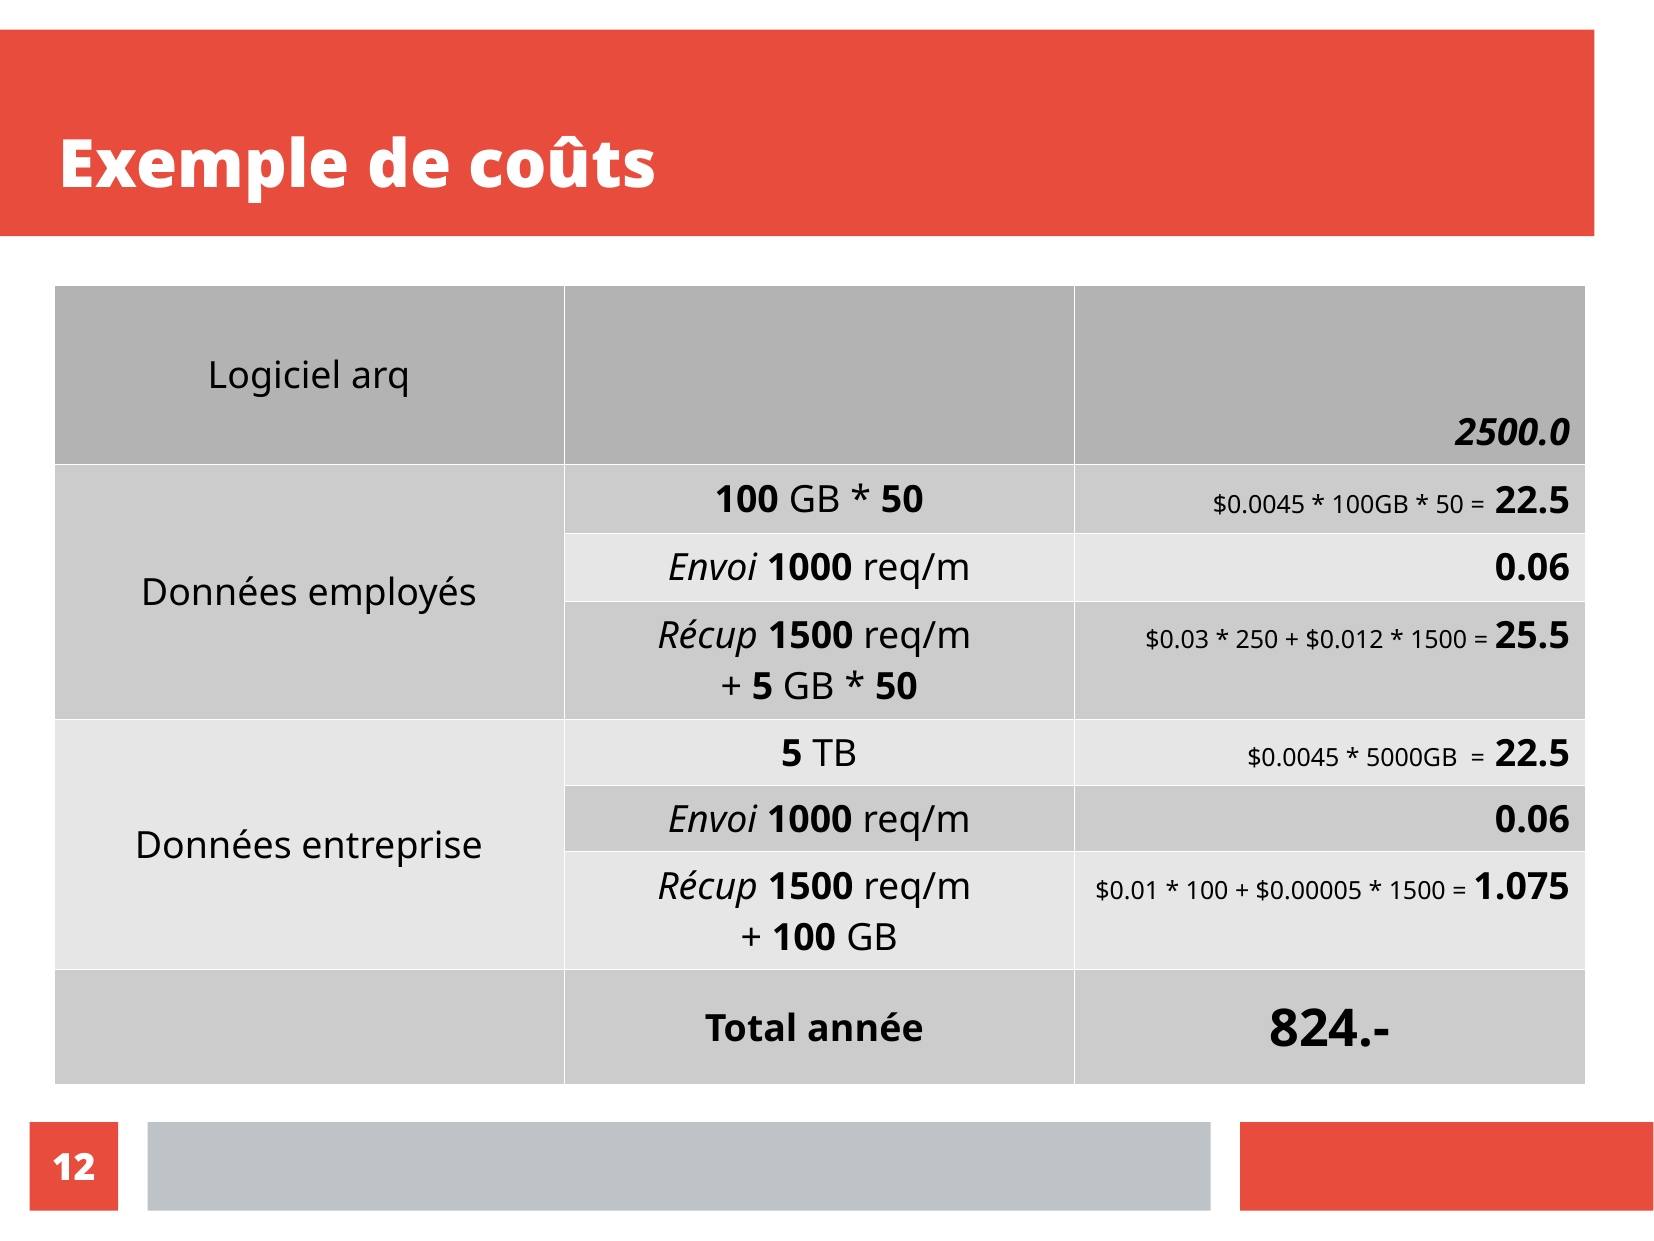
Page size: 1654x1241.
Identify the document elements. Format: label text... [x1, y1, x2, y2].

table_cell $0.0045 * 100GB * 50 = 22.5 [1075, 465, 1585, 533]
table_header 2500.0 [1075, 286, 1585, 464]
table_cell Envoi 1000 req/m [565, 786, 1074, 851]
table_cell $0.03 * 250 + $0.012 * 1500 = 25.5 [1075, 602, 1585, 719]
table_cell Récup 1500 req/m + 100 GB [565, 852, 1074, 969]
table_cell Envoi 1000 req/m [565, 534, 1074, 601]
table_cell $0.0045 * 5000GB = 22.5 [1075, 720, 1585, 785]
table_cell Données employés [55, 465, 564, 719]
table_cell 100 GB * 50 [565, 465, 1074, 533]
table_cell 5 TB [565, 720, 1074, 785]
table_cell 0.06 [1075, 534, 1585, 601]
table_cell Total année [565, 970, 1074, 1084]
table_cell 824.- [1075, 970, 1585, 1084]
table_header [565, 286, 1074, 464]
table_cell Récup 1500 req/m + 5 GB * 50 [565, 602, 1074, 719]
table_cell Données entreprise [55, 720, 564, 969]
table_cell [55, 970, 564, 1084]
title Exemple de coûts [59, 59, 1595, 207]
table_cell $0.01 * 100 + $0.00005 * 1500 = 1.075 [1075, 852, 1585, 969]
table_header Logiciel arq [55, 286, 564, 464]
table_cell 0.06 [1075, 786, 1585, 851]
